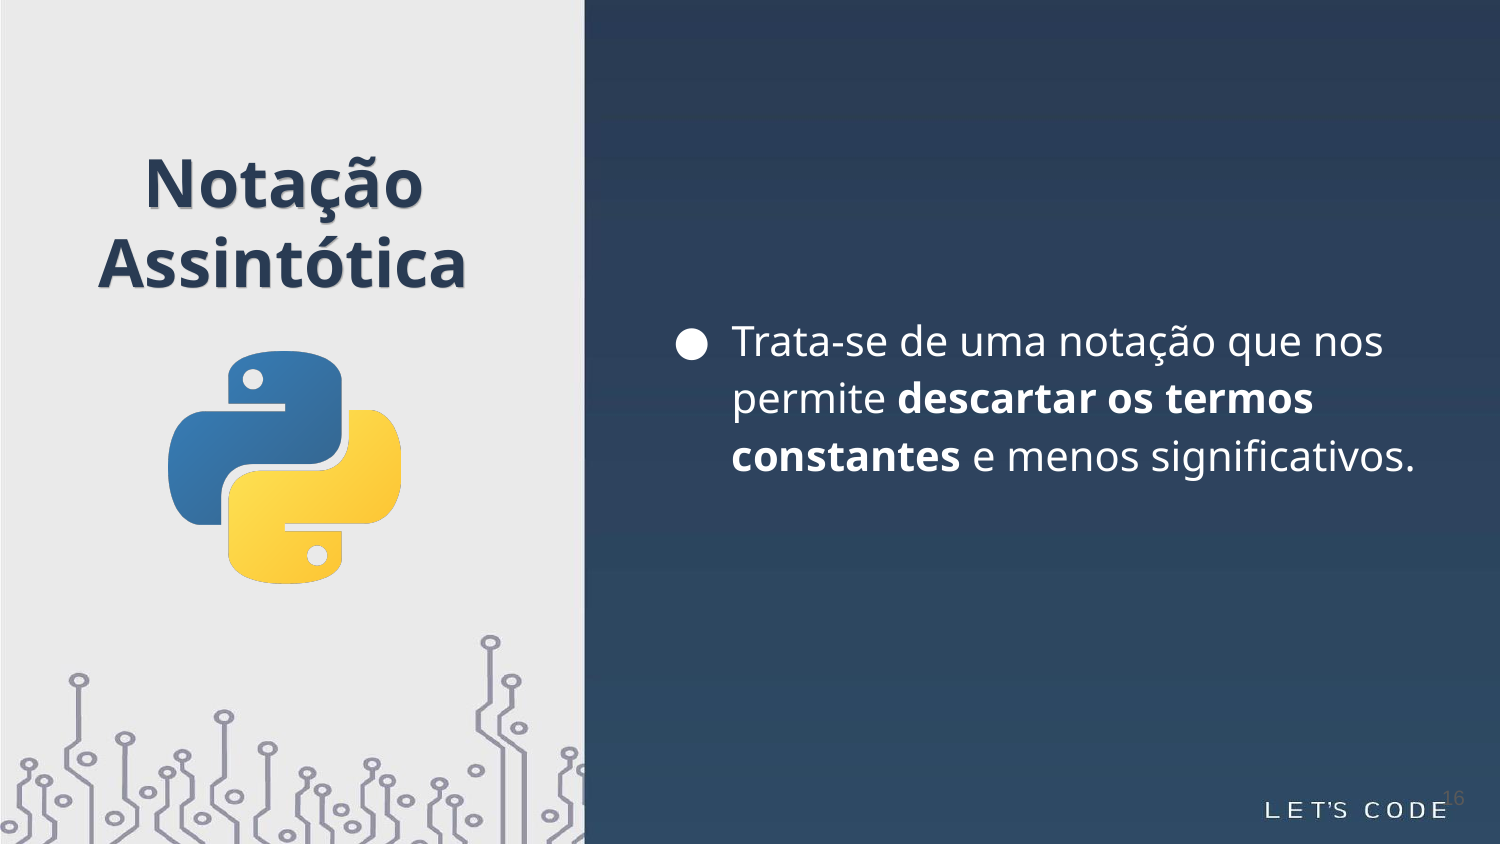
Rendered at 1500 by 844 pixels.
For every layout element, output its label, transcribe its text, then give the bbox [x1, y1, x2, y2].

picture [0, 0, 1500, 844]
text_box Trata-se de uma notação que nos permite descartar os termos constantes e menos significativos. [641, 351, 1433, 436]
slide_number <number> [1389, 764, 1480, 830]
text_box Notação Assintótica [63, 126, 506, 210]
